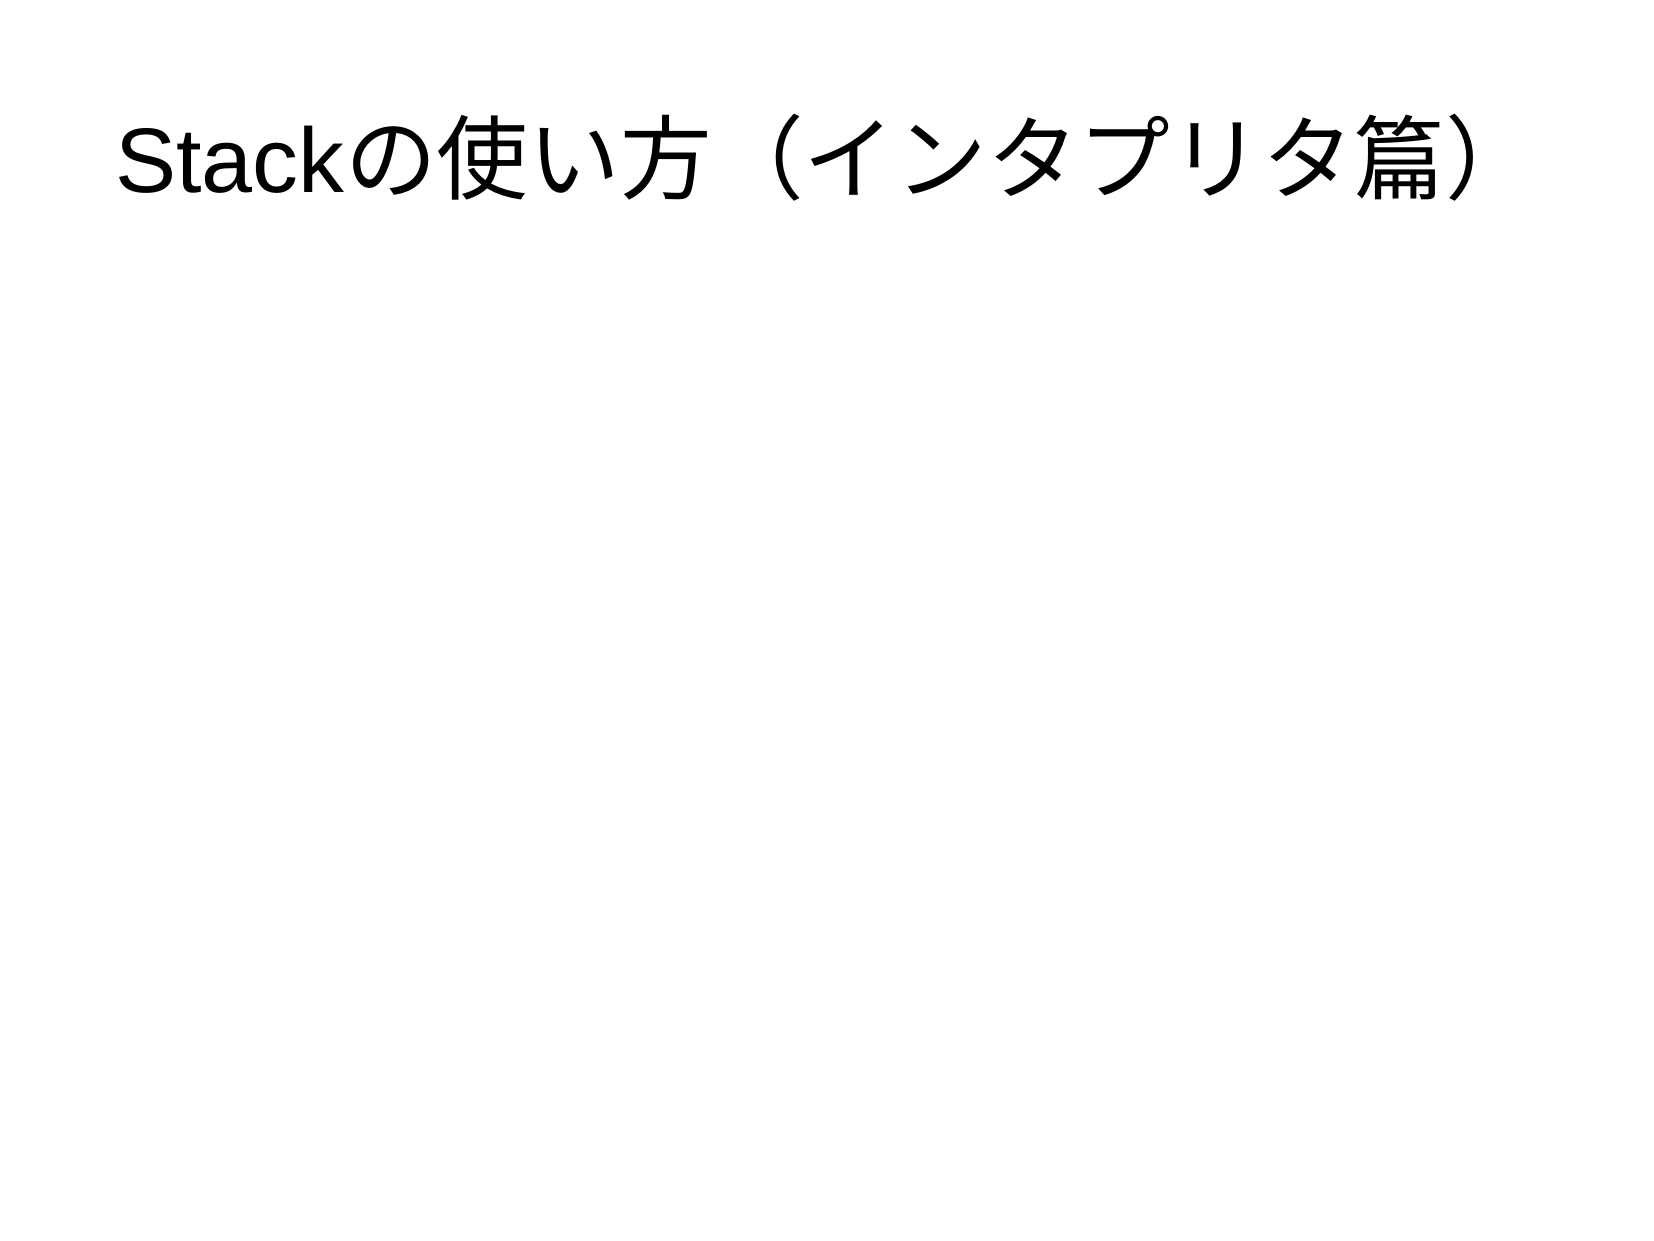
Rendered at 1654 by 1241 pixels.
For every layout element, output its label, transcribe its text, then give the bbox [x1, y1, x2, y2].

title Stackの使い方（インタプリタ篇） [82, 49, 1571, 257]
